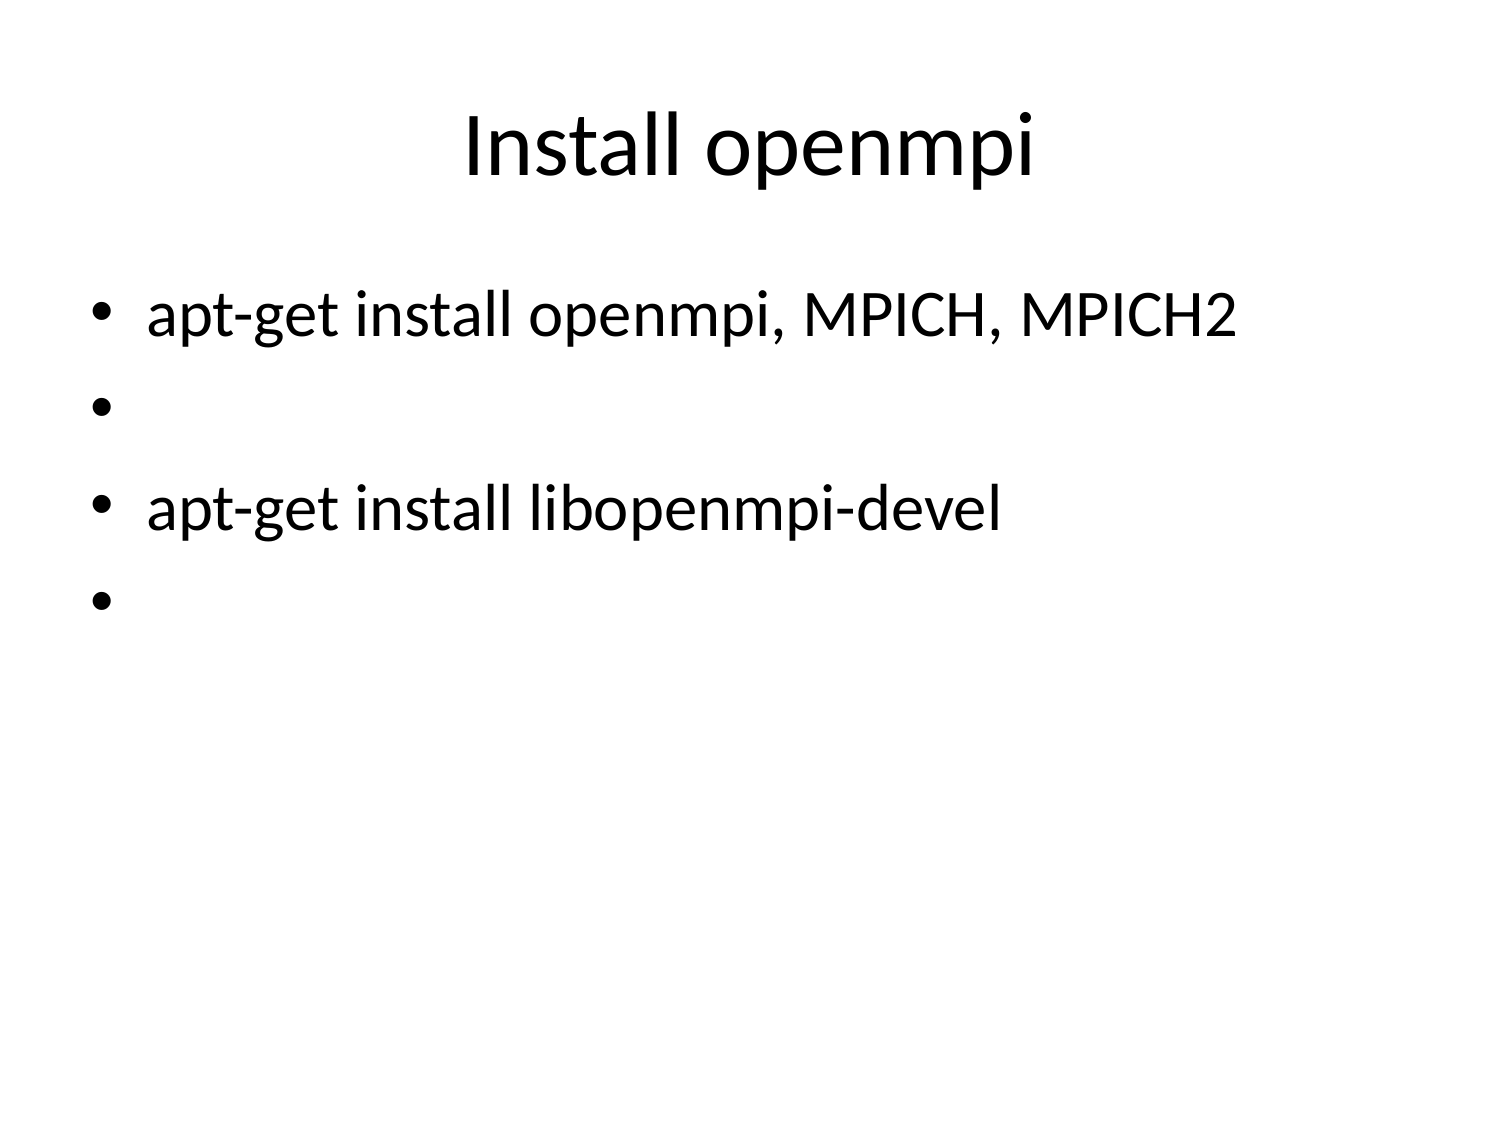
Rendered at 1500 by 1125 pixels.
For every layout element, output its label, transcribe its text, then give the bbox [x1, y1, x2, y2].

list apt-get install openmpi, MPICH, MPICH2 apt-get install libopenmpi-devel [75, 262, 1426, 1005]
title Install openmpi [75, 45, 1426, 233]
